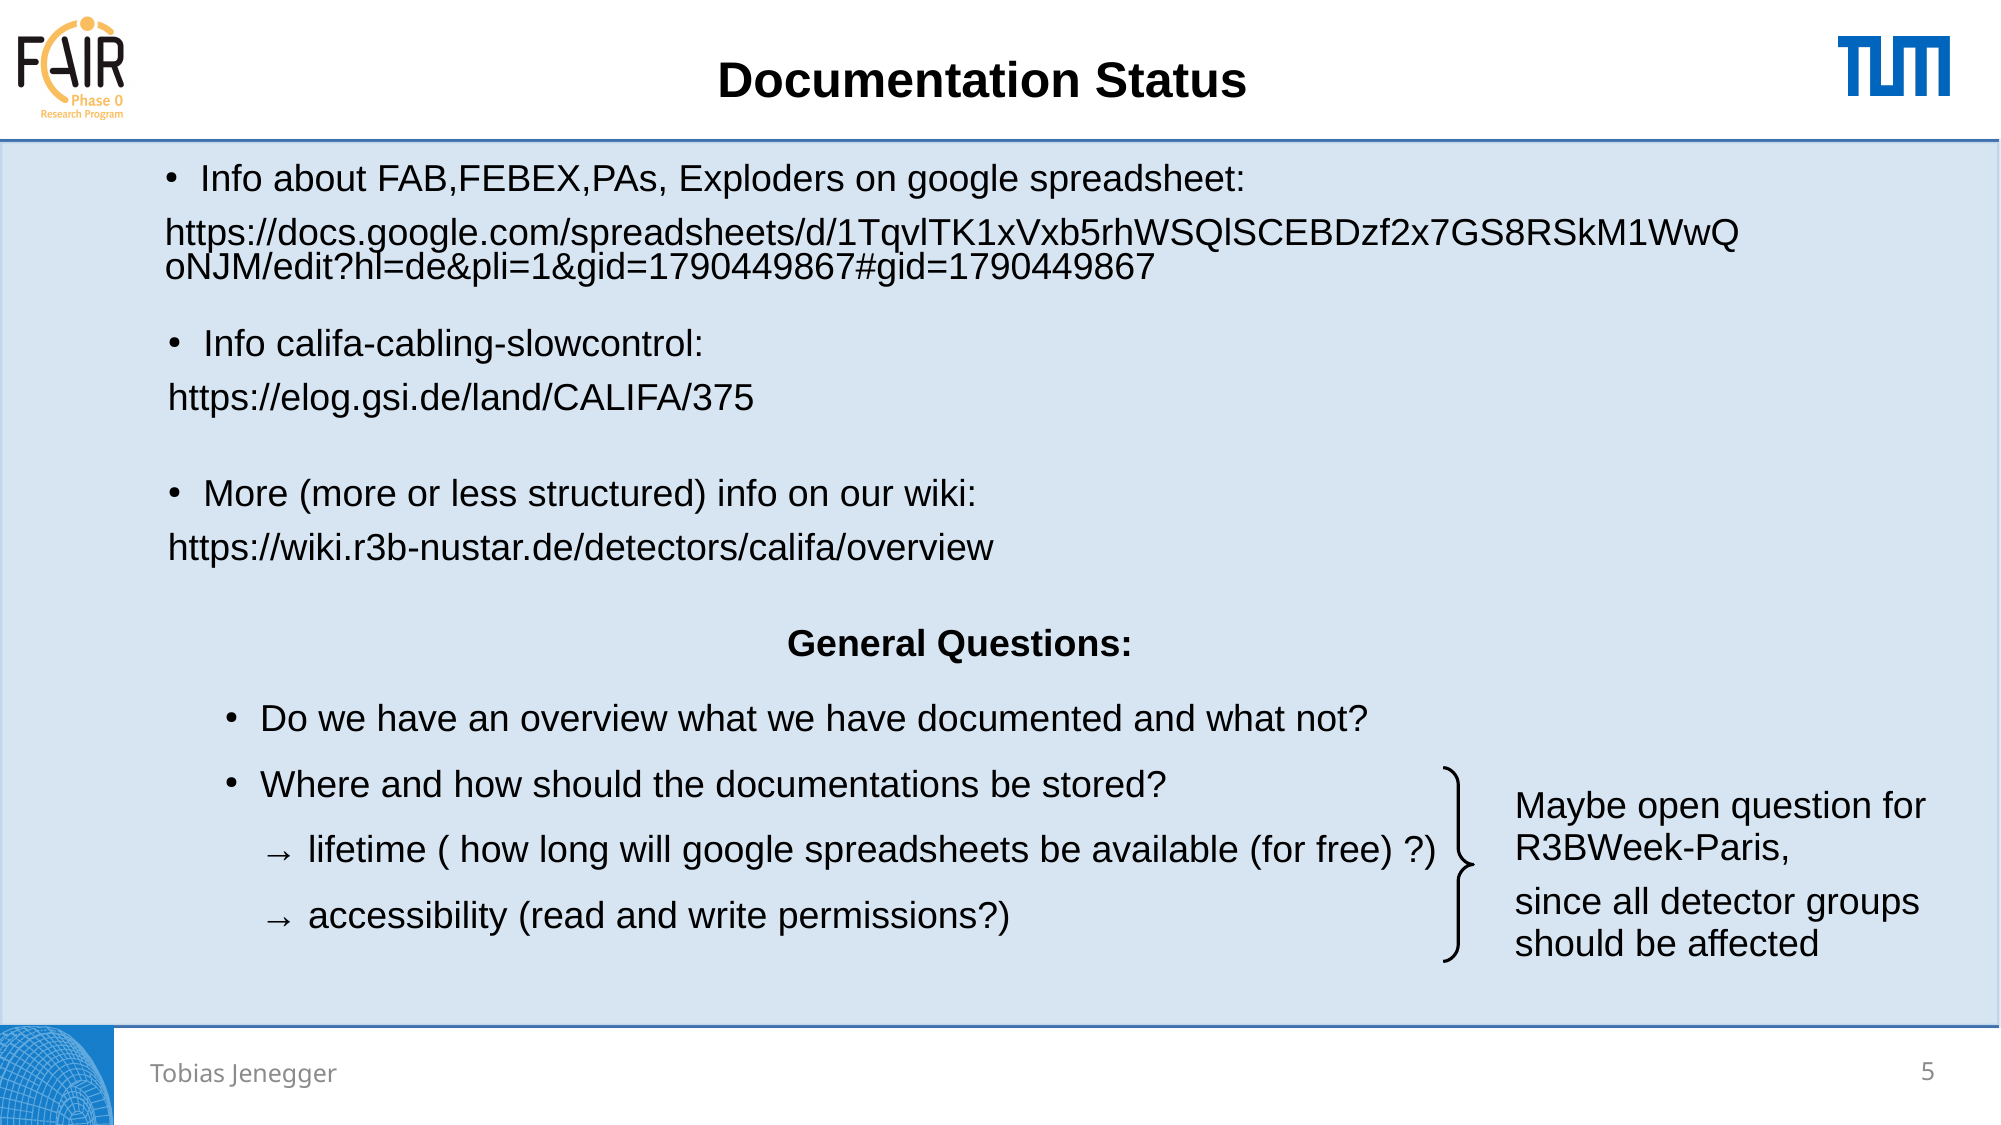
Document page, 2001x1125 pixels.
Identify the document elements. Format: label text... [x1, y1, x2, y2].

picture [15, 15, 142, 120]
text_box Info about FAB,FEBEX,PAs, Exploders on google spreadsheet: https://docs.google.com/spreadsheets/d/1TqvlTK1xVxb5rhWSQlSCEBDzf2x7GS8RSkM1WwQoNJM/edit?hl=de&pli=1&gid=1790449867#gid=1790449867 [150, 150, 1771, 262]
text_box Documentation Status [255, 45, 1711, 116]
text_box Info califa-cabling-slowcontrol: https://elog.gsi.de/land/CALIFA/375 [153, 315, 1789, 427]
text_box More (more or less structured) info on our wiki: https://wiki.r3b-nustar.de/detectors/califa/overview [153, 465, 1759, 577]
picture [1838, 36, 1950, 96]
text_box Do we have an overview what we have documented and what not? Where and how should the documentations be stored? → lifetime ( how long will google spreadsheets be available (for free) ?) → accessibility (read and write permissions?) [210, 690, 1951, 944]
text_box Maybe open question for R3BWeek-Paris, since all detector groups should be affected [1500, 777, 2000, 976]
picture [0, 1025, 114, 1125]
text_box General Questions: [390, 615, 1531, 672]
